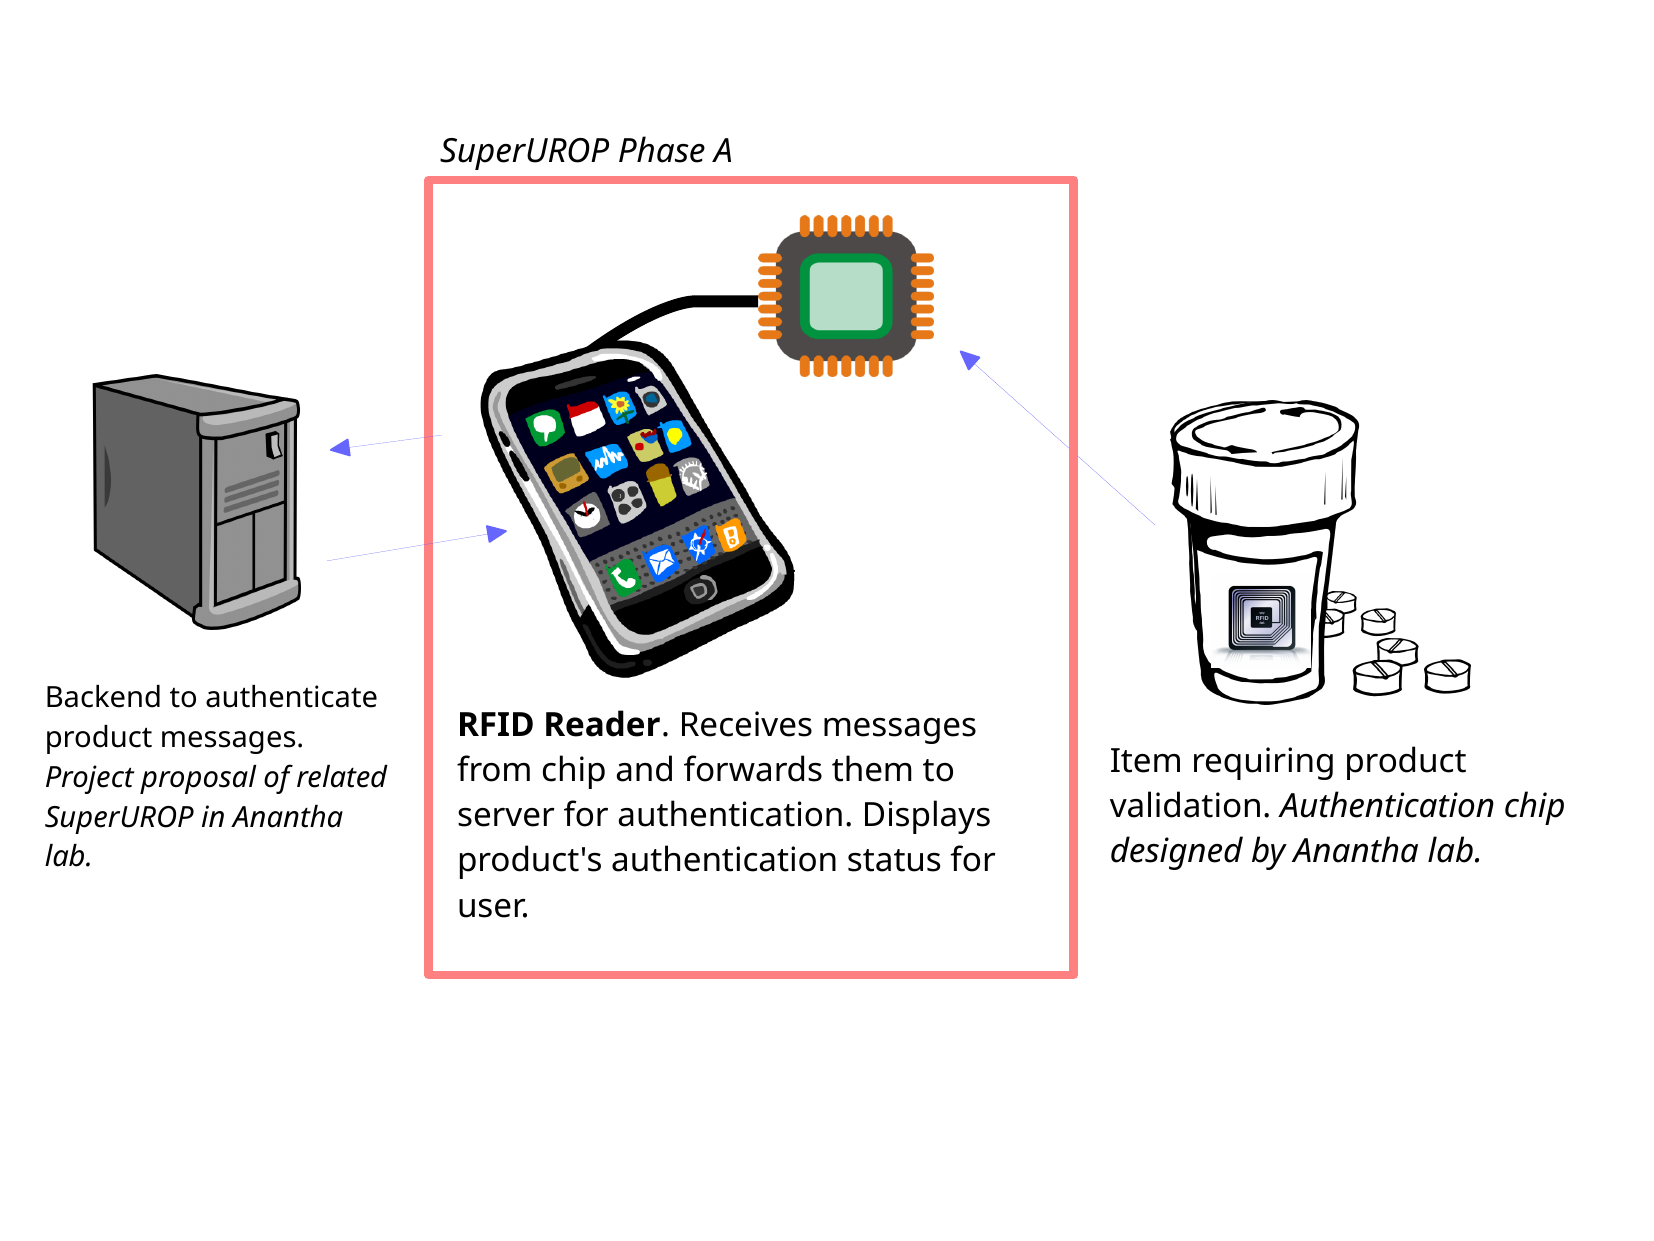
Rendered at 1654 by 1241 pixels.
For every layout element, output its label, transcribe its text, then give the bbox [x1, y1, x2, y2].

text_box SuperUROP Phase A [425, 120, 1056, 351]
picture [442, 351, 934, 692]
picture [92, 374, 301, 631]
text_box RFID Reader. Receives messages from chip and forwards them to server for authentication. Displays product's authentication status for user. [442, 693, 1069, 966]
text_box Backend to authenticate product messages. Project proposal of related SuperUROP in Anantha lab. [30, 669, 406, 910]
picture [1170, 400, 1471, 706]
text_box Item requiring product validation. Authentication chip designed by Anantha lab. [1095, 729, 1621, 961]
